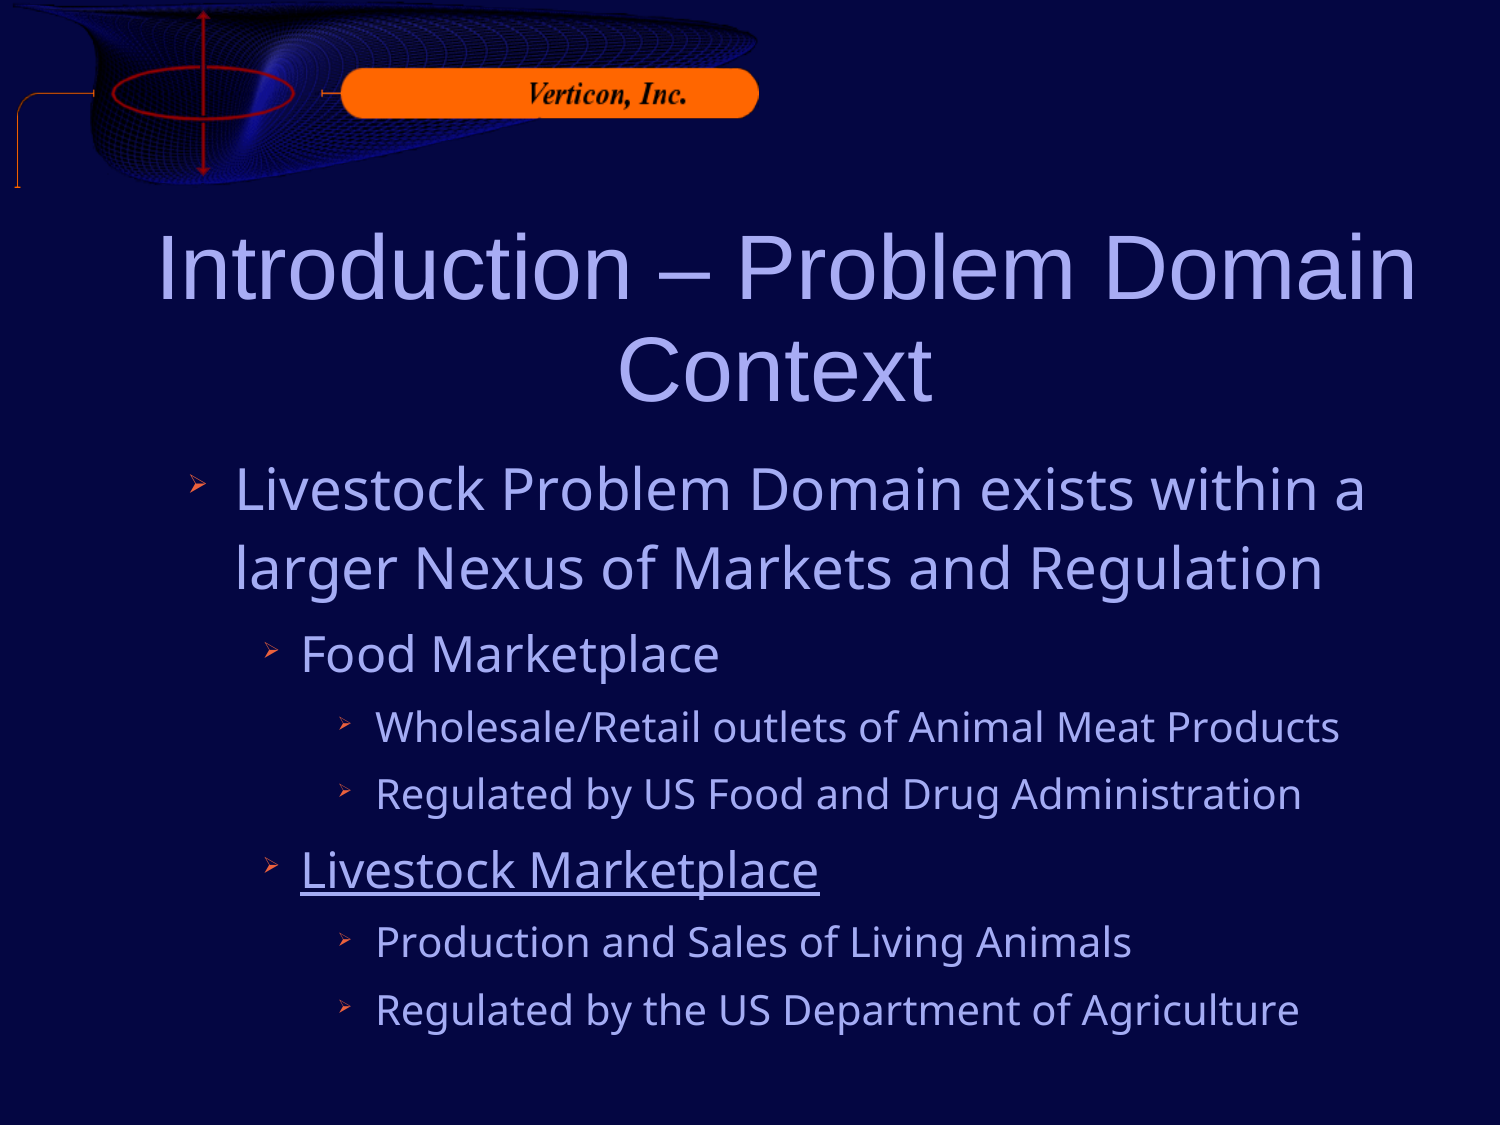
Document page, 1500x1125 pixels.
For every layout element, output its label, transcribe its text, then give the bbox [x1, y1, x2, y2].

picture [8, 0, 759, 188]
list Livestock Problem Domain exists within a larger Nexus of Markets and Regulation Food Marketplace Wholesale/Retail outlets of Animal Meat Products Regulated by US Food and Drug Administration Livestock Marketplace Production and Sales of Living Animals Regulated by the US Department of Agriculture [112, 448, 1426, 1052]
title Introduction – Problem Domain Context [112, 216, 1463, 422]
